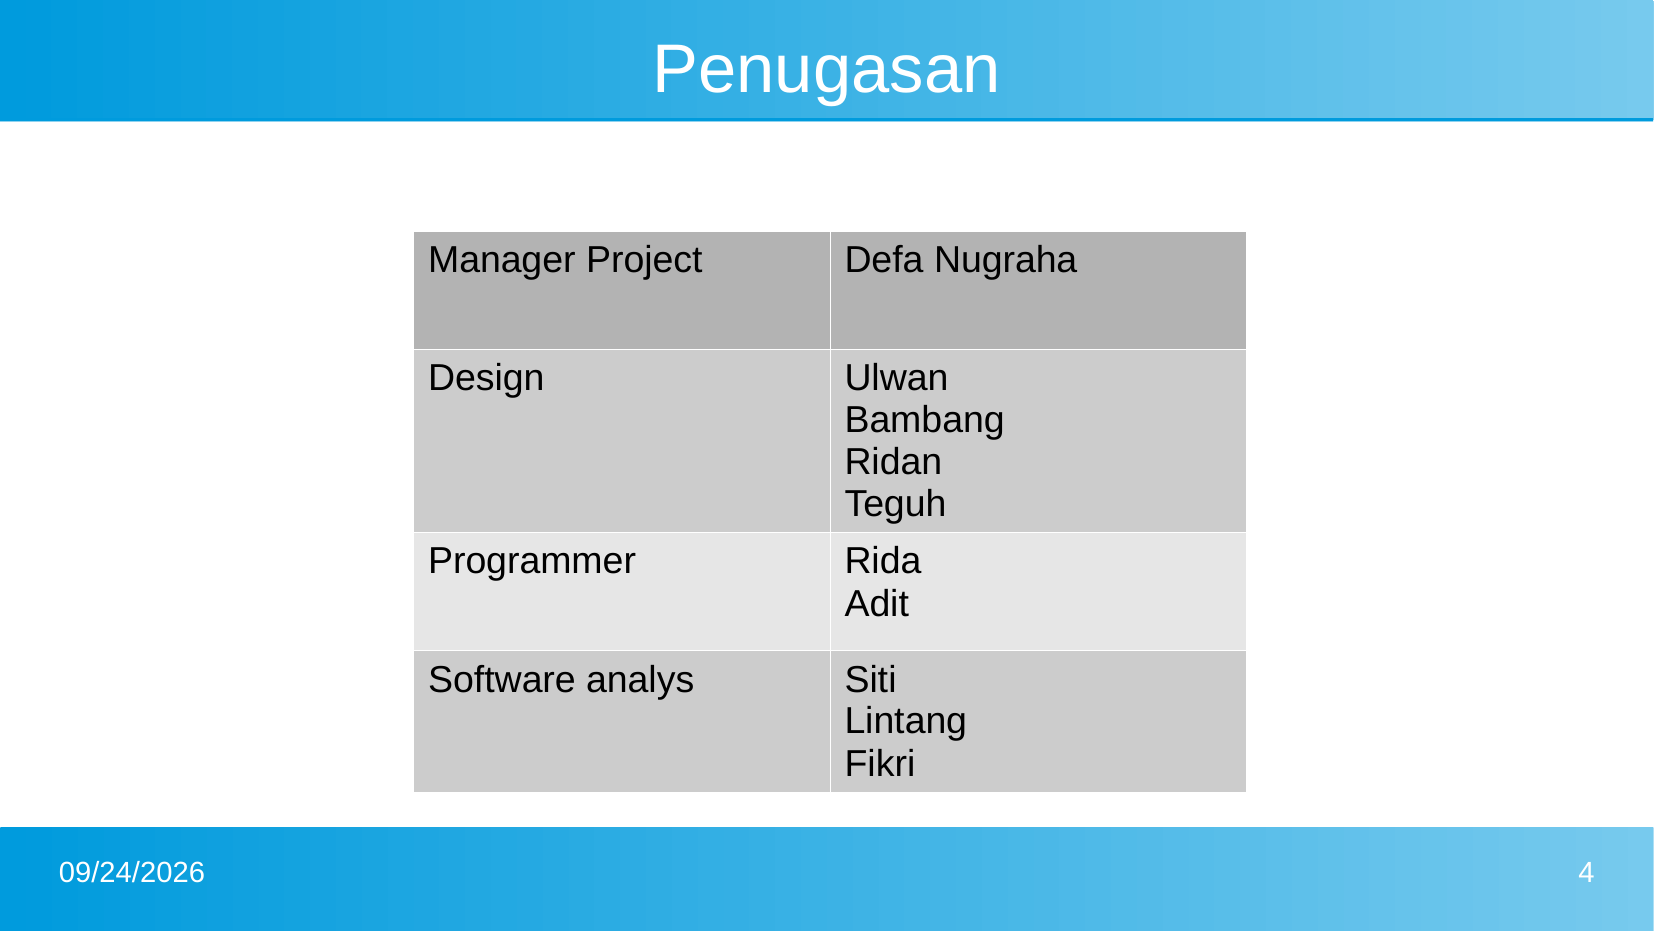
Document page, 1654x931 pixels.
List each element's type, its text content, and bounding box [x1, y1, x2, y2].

table_header Defa Nugraha [831, 232, 1246, 349]
table_cell Siti Lintang Fikri [831, 651, 1246, 792]
table_cell Ulwan Bambang Ridan Teguh [831, 350, 1246, 532]
table_header Manager Project [414, 232, 830, 349]
table_cell Rida Adit [831, 533, 1246, 650]
table_cell Programmer [414, 533, 830, 650]
table_cell Design [414, 350, 830, 532]
table_cell Software analys [414, 651, 830, 792]
title Penugasan [59, 29, 1595, 108]
